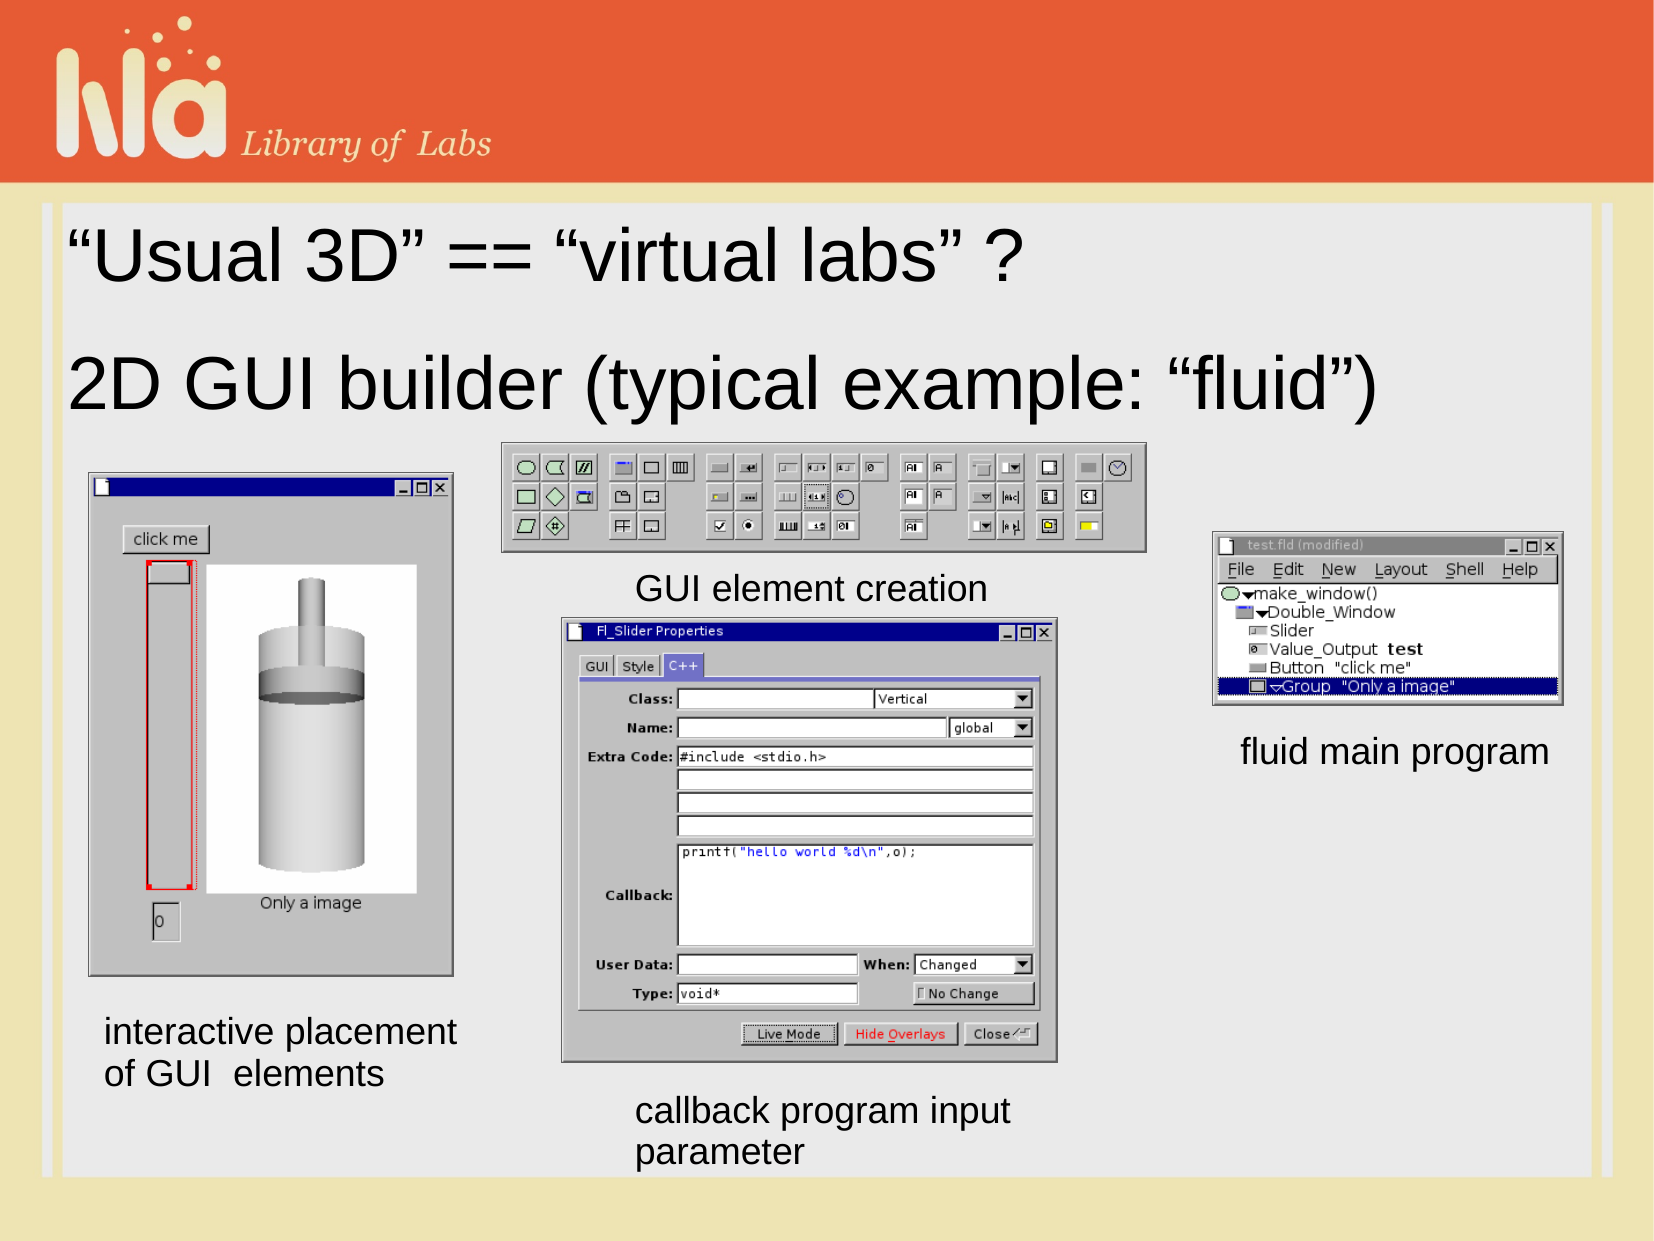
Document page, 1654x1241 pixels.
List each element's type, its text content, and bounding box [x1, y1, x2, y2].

picture [0, 0, 1654, 1241]
text_box “Usual 3D” == “virtual labs” ? 2D GUI builder (typical example: “fluid”) [52, 206, 1625, 521]
text_box interactive placement of GUI elements [89, 1003, 473, 1145]
text_box callback program input parameter [620, 1082, 1027, 1181]
text_box fluid main program [1225, 723, 1566, 781]
text_box GUI element creation [620, 561, 1005, 618]
